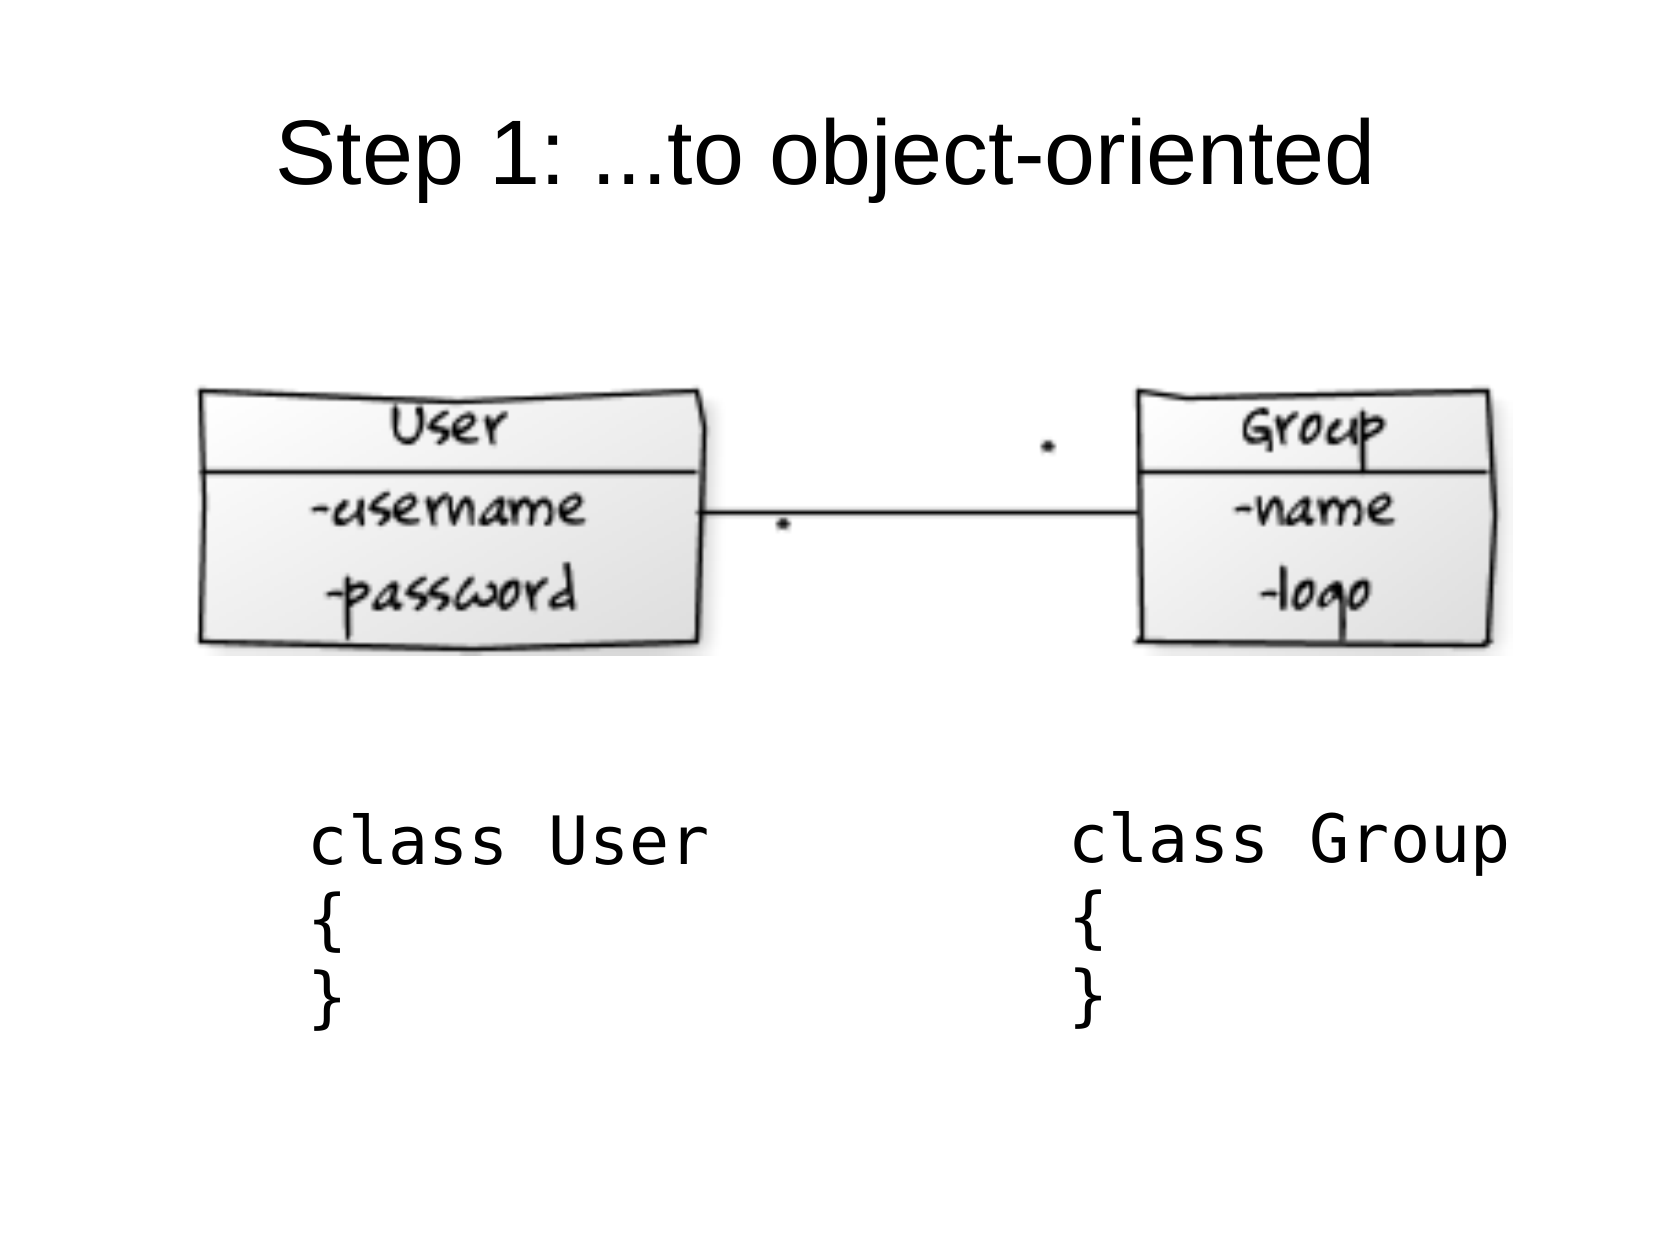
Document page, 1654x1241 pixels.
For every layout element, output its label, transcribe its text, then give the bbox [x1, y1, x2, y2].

text_box class Group { } [1068, 762, 1558, 1073]
picture [178, 372, 1513, 656]
title Step 1: ...to object-oriented [82, 49, 1571, 257]
subtitle class User { } [307, 769, 722, 1070]
